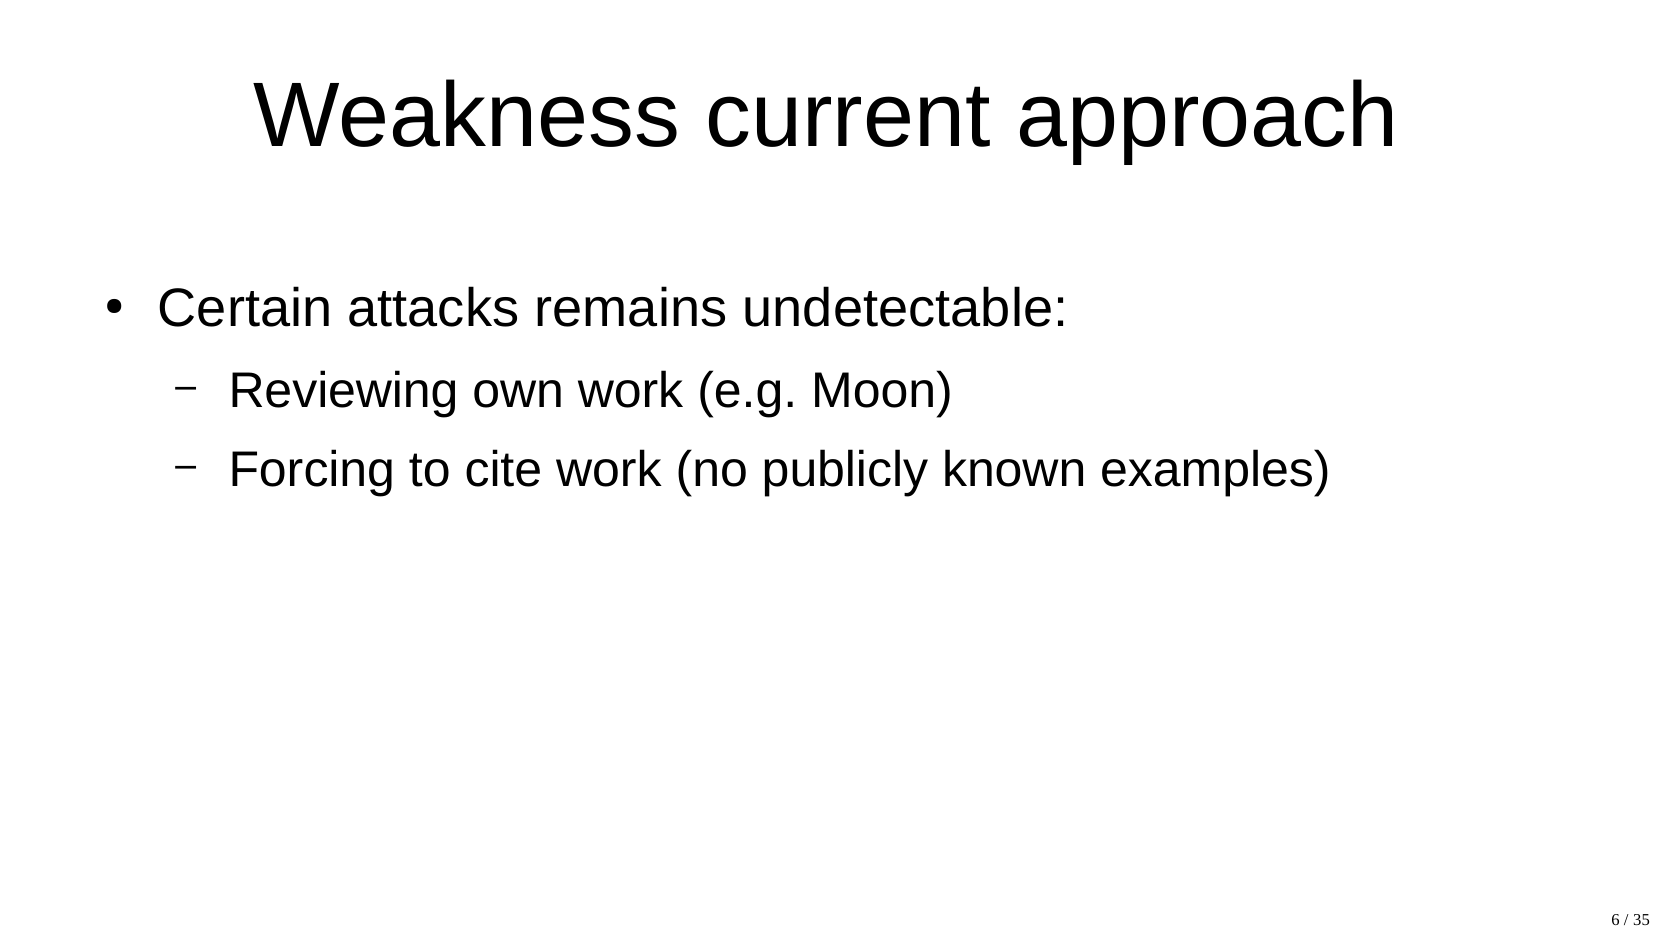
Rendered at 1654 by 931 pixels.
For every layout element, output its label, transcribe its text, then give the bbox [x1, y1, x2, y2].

list Certain attacks remains undetectable: Reviewing own work (e.g. Moon) Forcing to cite work (no publicly known examples) [86, 277, 1576, 818]
title Weakness current approach [82, 12, 1571, 218]
